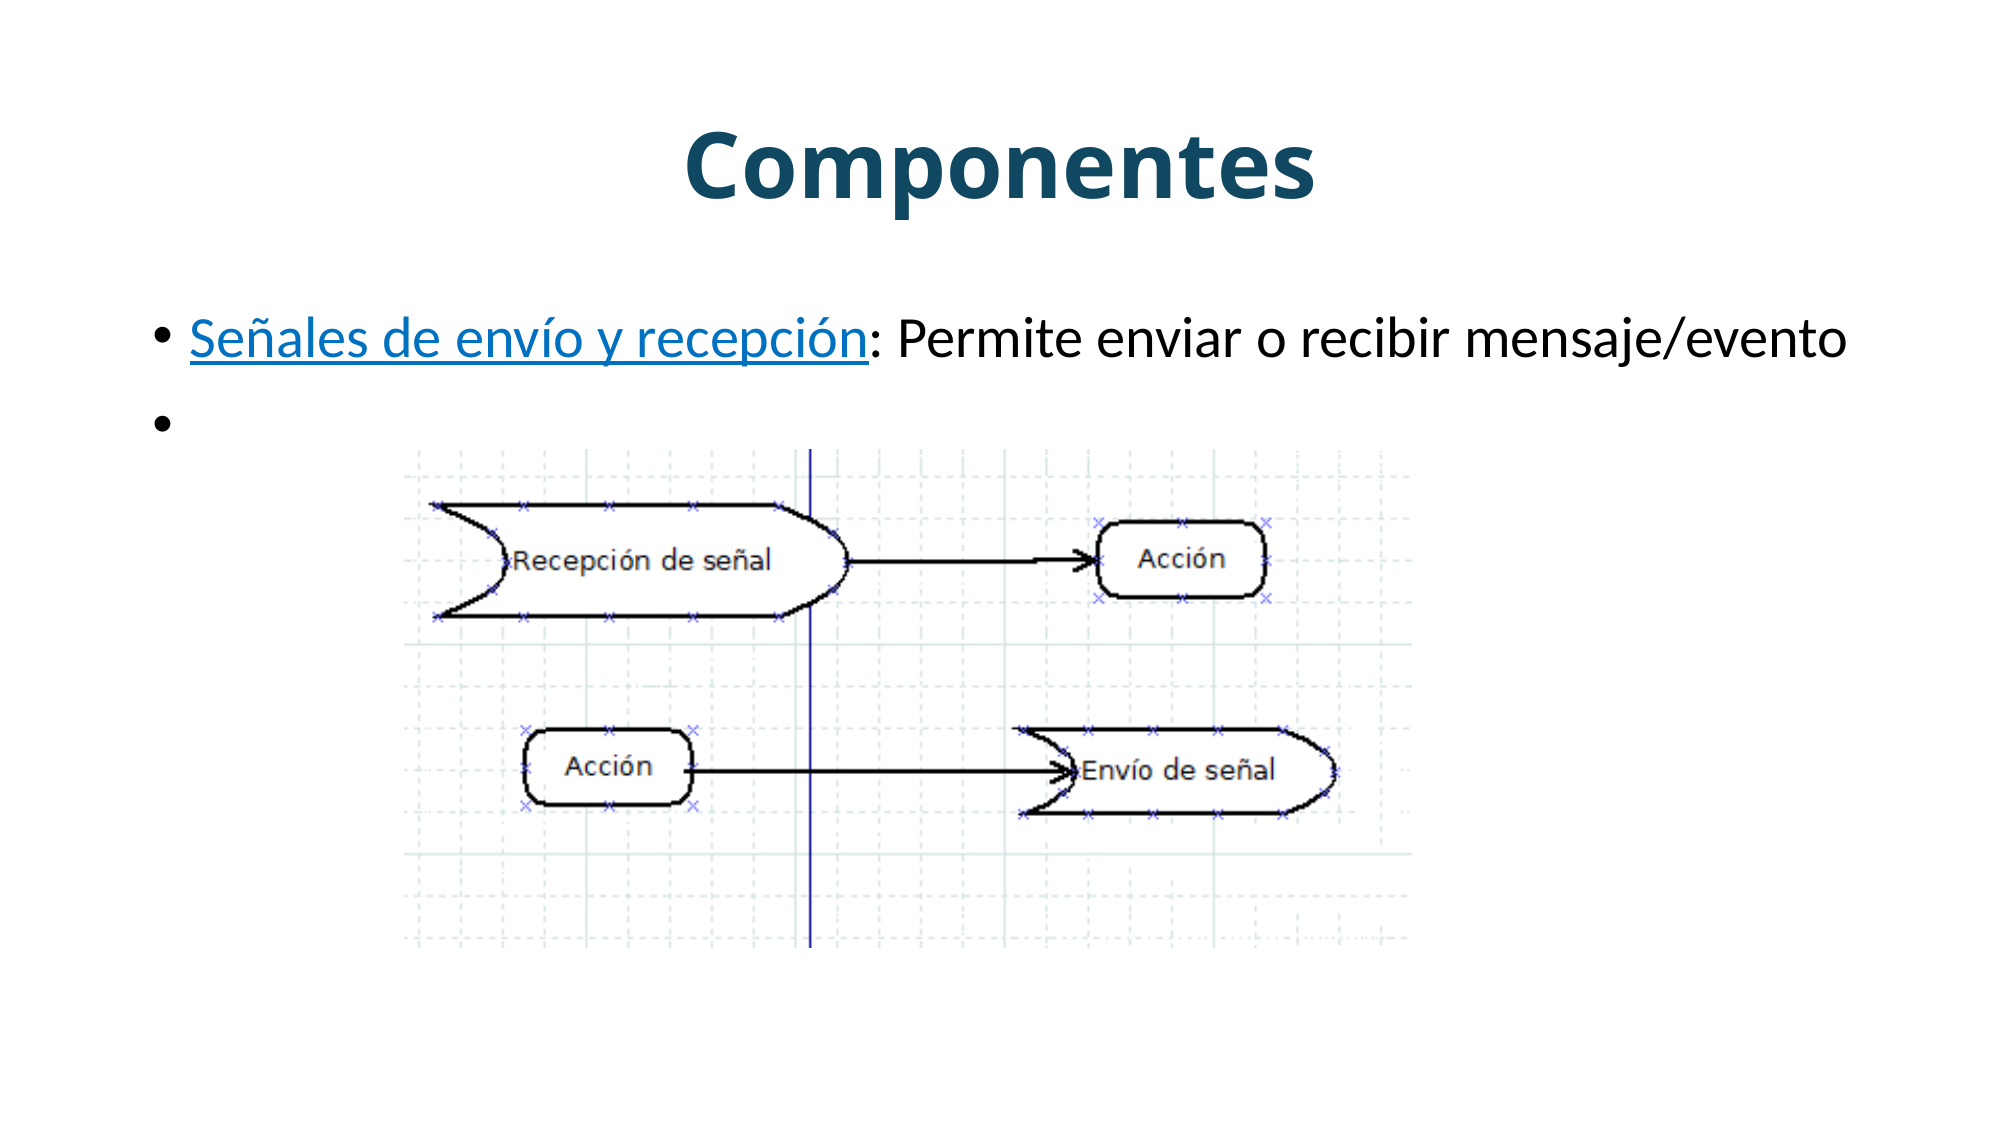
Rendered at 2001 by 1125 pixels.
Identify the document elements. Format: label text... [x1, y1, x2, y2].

title Componentes [137, 59, 1863, 278]
picture [404, 450, 1412, 948]
list Señales de envío y recepción: Permite enviar o recibir mensaje/evento [137, 299, 1955, 1014]
